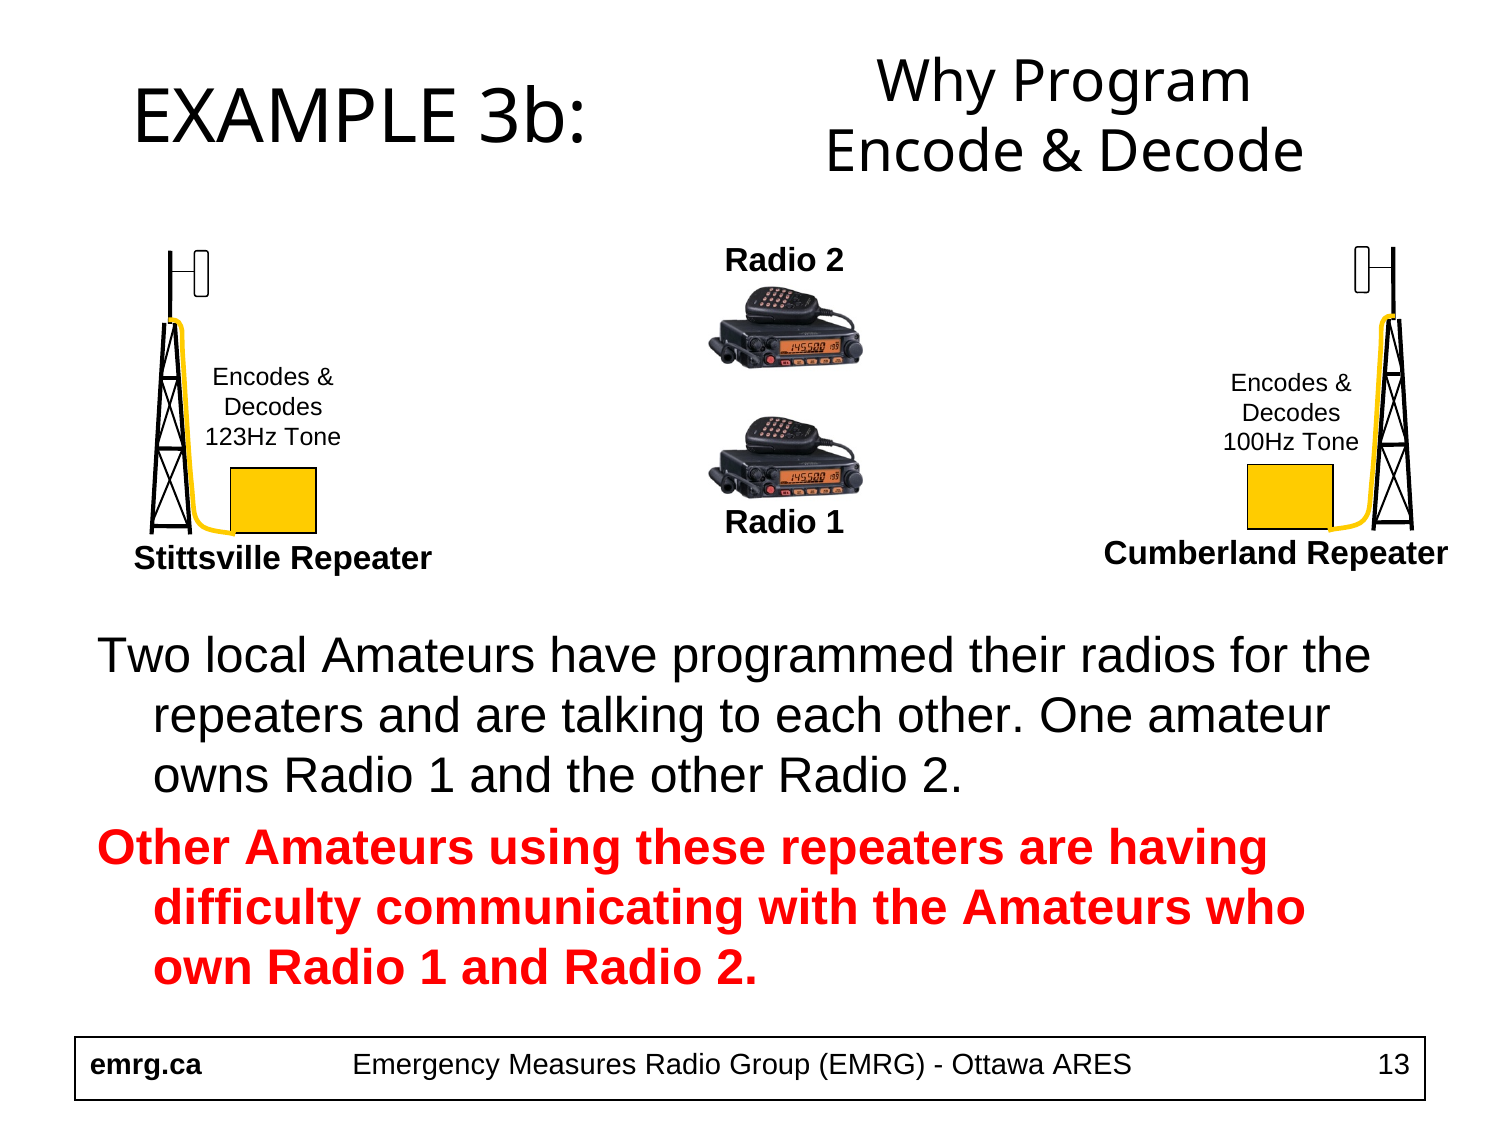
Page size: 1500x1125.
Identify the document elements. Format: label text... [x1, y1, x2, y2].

text_box Why Program Encode & Decode [766, 19, 1364, 207]
text_box Radio 2 [709, 230, 860, 286]
text_box <number> [1246, 1037, 1426, 1103]
text_box Two local Amateurs have programmed their radios for the repeaters and are talking to each other. One amateur owns Radio 1 and the other Radio 2. Other Amateurs using these repeaters are having difficulty communicating with the Amateurs who own Radio 1 and Radio 2. [82, 614, 1426, 1003]
title EXAMPLE 3b: [116, 19, 741, 207]
text_box Emergency Measures Radio Group (EMRG) - Ottawa ARES [247, 1037, 1238, 1103]
text_box Encodes & Decodes 123Hz Tone [178, 352, 369, 458]
text_box Encodes & Decodes 100Hz Tone [1196, 358, 1387, 464]
text_box Cumberland Repeater [1088, 523, 1464, 579]
text_box Stittsville Repeater [118, 528, 448, 585]
text_box [230, 468, 317, 533]
picture [708, 250, 863, 535]
text_box [1247, 464, 1333, 529]
text_box Radio 1 [709, 492, 860, 548]
